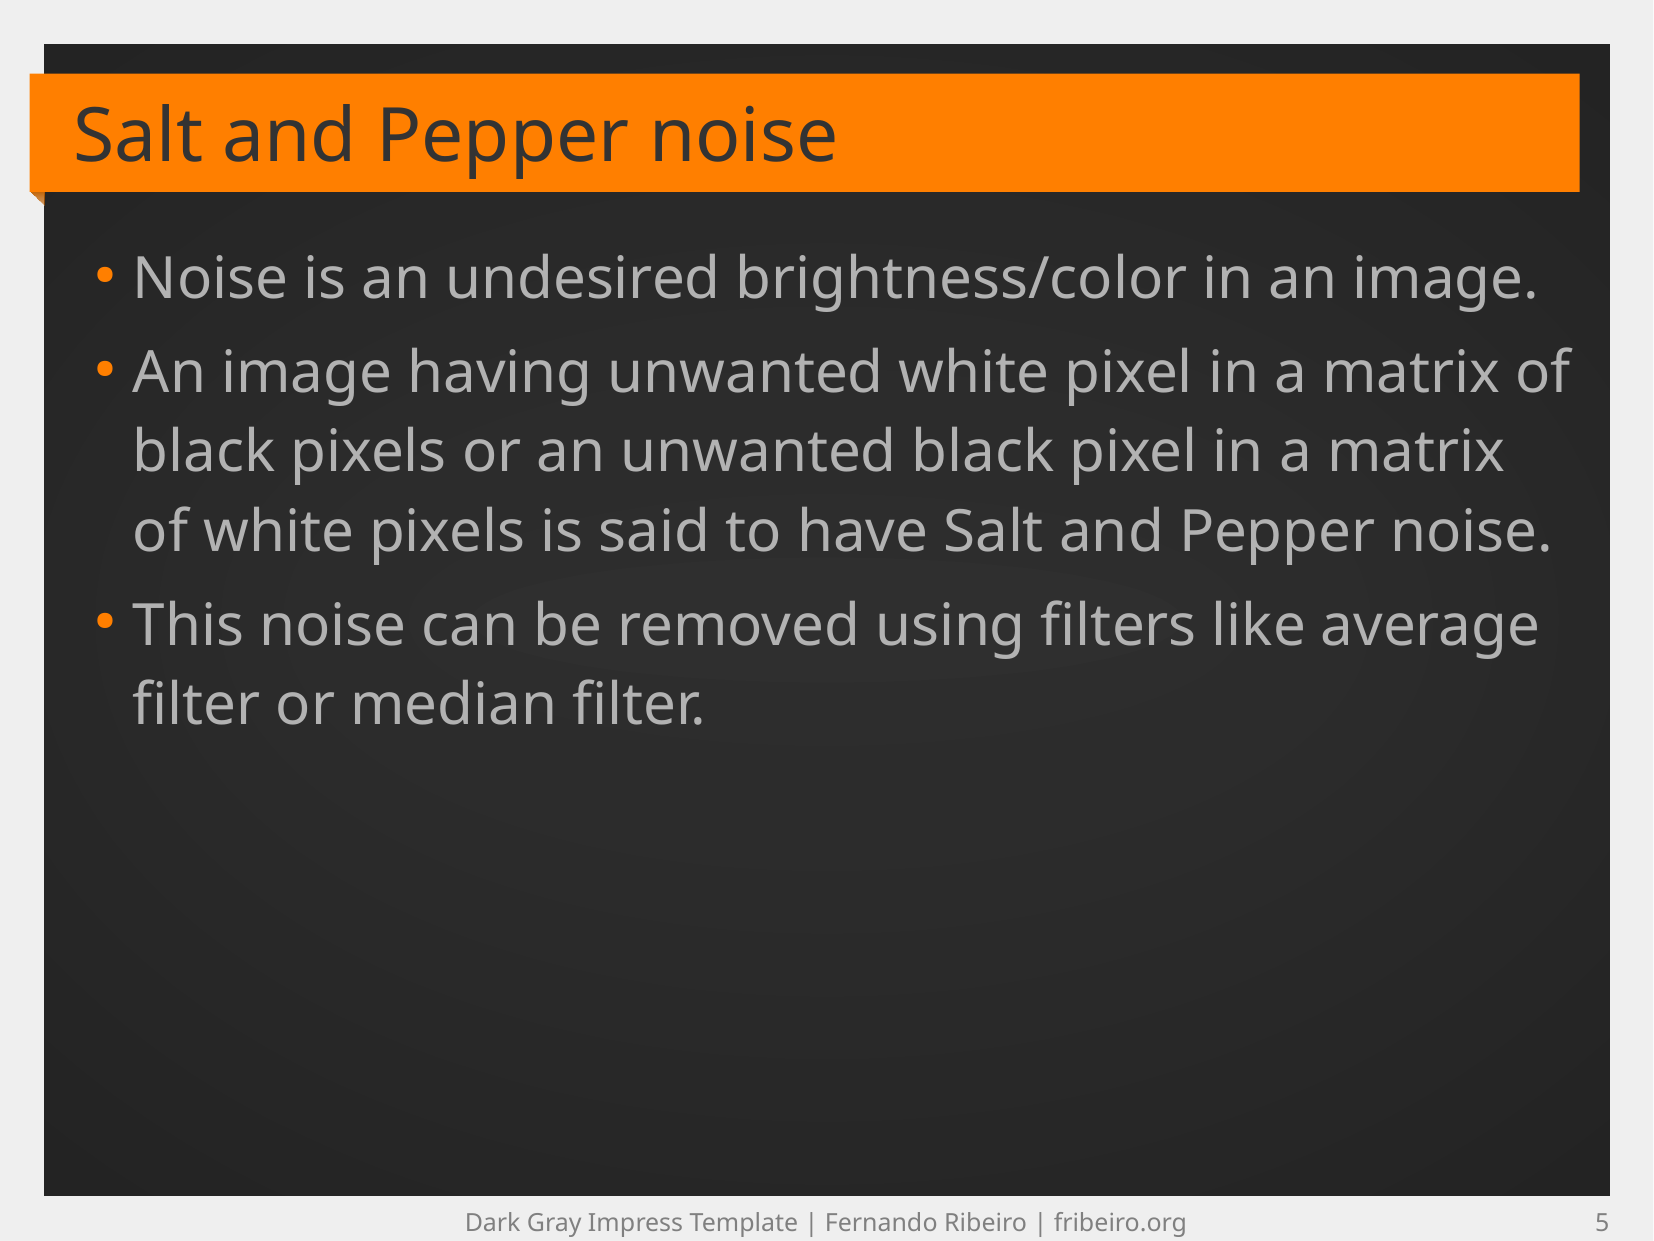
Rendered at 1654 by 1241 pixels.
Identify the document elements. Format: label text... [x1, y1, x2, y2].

title Salt and Pepper noise [73, 73, 1565, 192]
list Noise is an undesired brightness/color in an image. An image having unwanted white pixel in a matrix of black pixels or an unwanted black pixel in a matrix of white pixels is said to have Salt and Pepper noise. This noise can be removed using filters like average filter or median filter. [64, 236, 1571, 1167]
